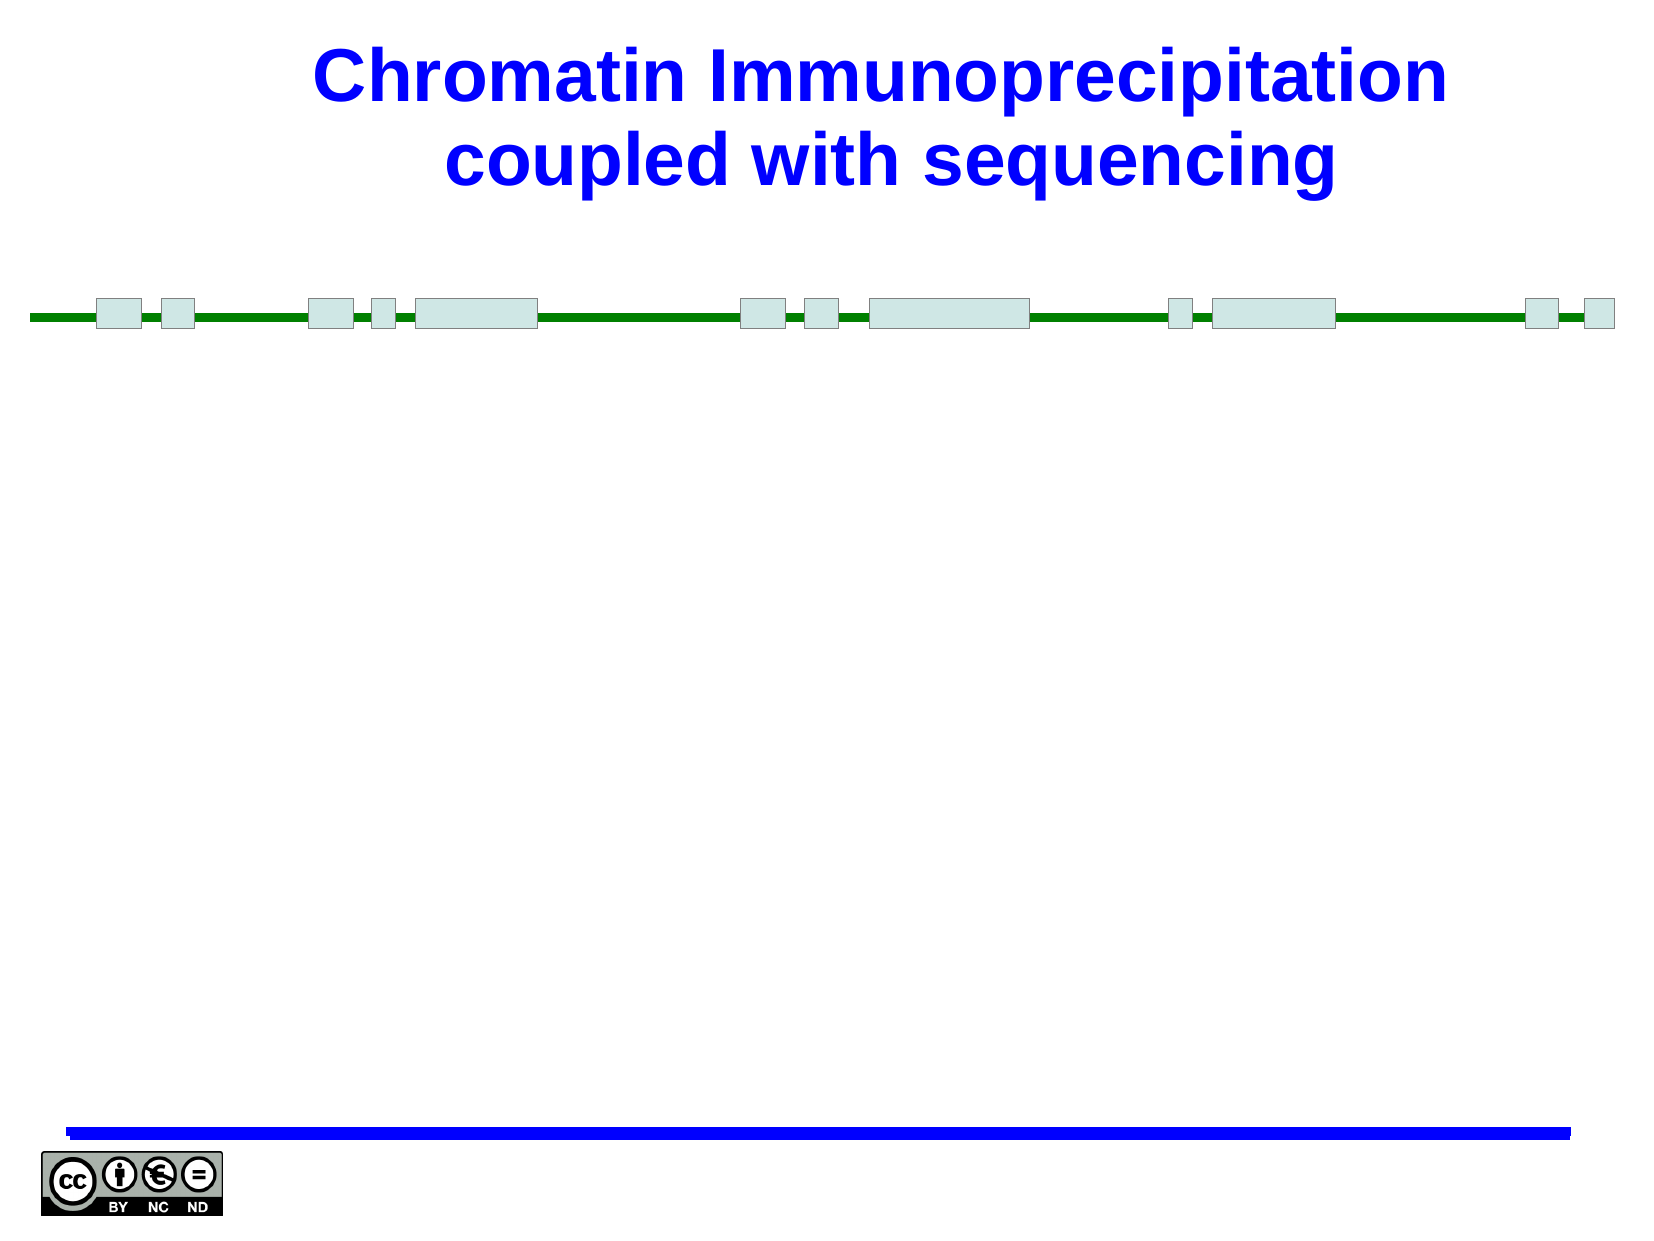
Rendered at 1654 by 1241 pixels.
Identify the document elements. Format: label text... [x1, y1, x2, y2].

text_box [161, 298, 195, 329]
text_box [415, 298, 538, 329]
text_box [96, 298, 142, 329]
text_box [371, 298, 396, 329]
picture [41, 1151, 223, 1216]
text_box [869, 298, 1030, 329]
text_box [740, 298, 786, 329]
text_box [804, 298, 839, 329]
title Chromatin Immunoprecipitation coupled with sequencing [147, 13, 1636, 222]
text_box [1525, 298, 1559, 329]
text_box [308, 298, 354, 329]
text_box [1584, 298, 1615, 329]
text_box [1212, 298, 1336, 329]
text_box [1168, 298, 1193, 329]
